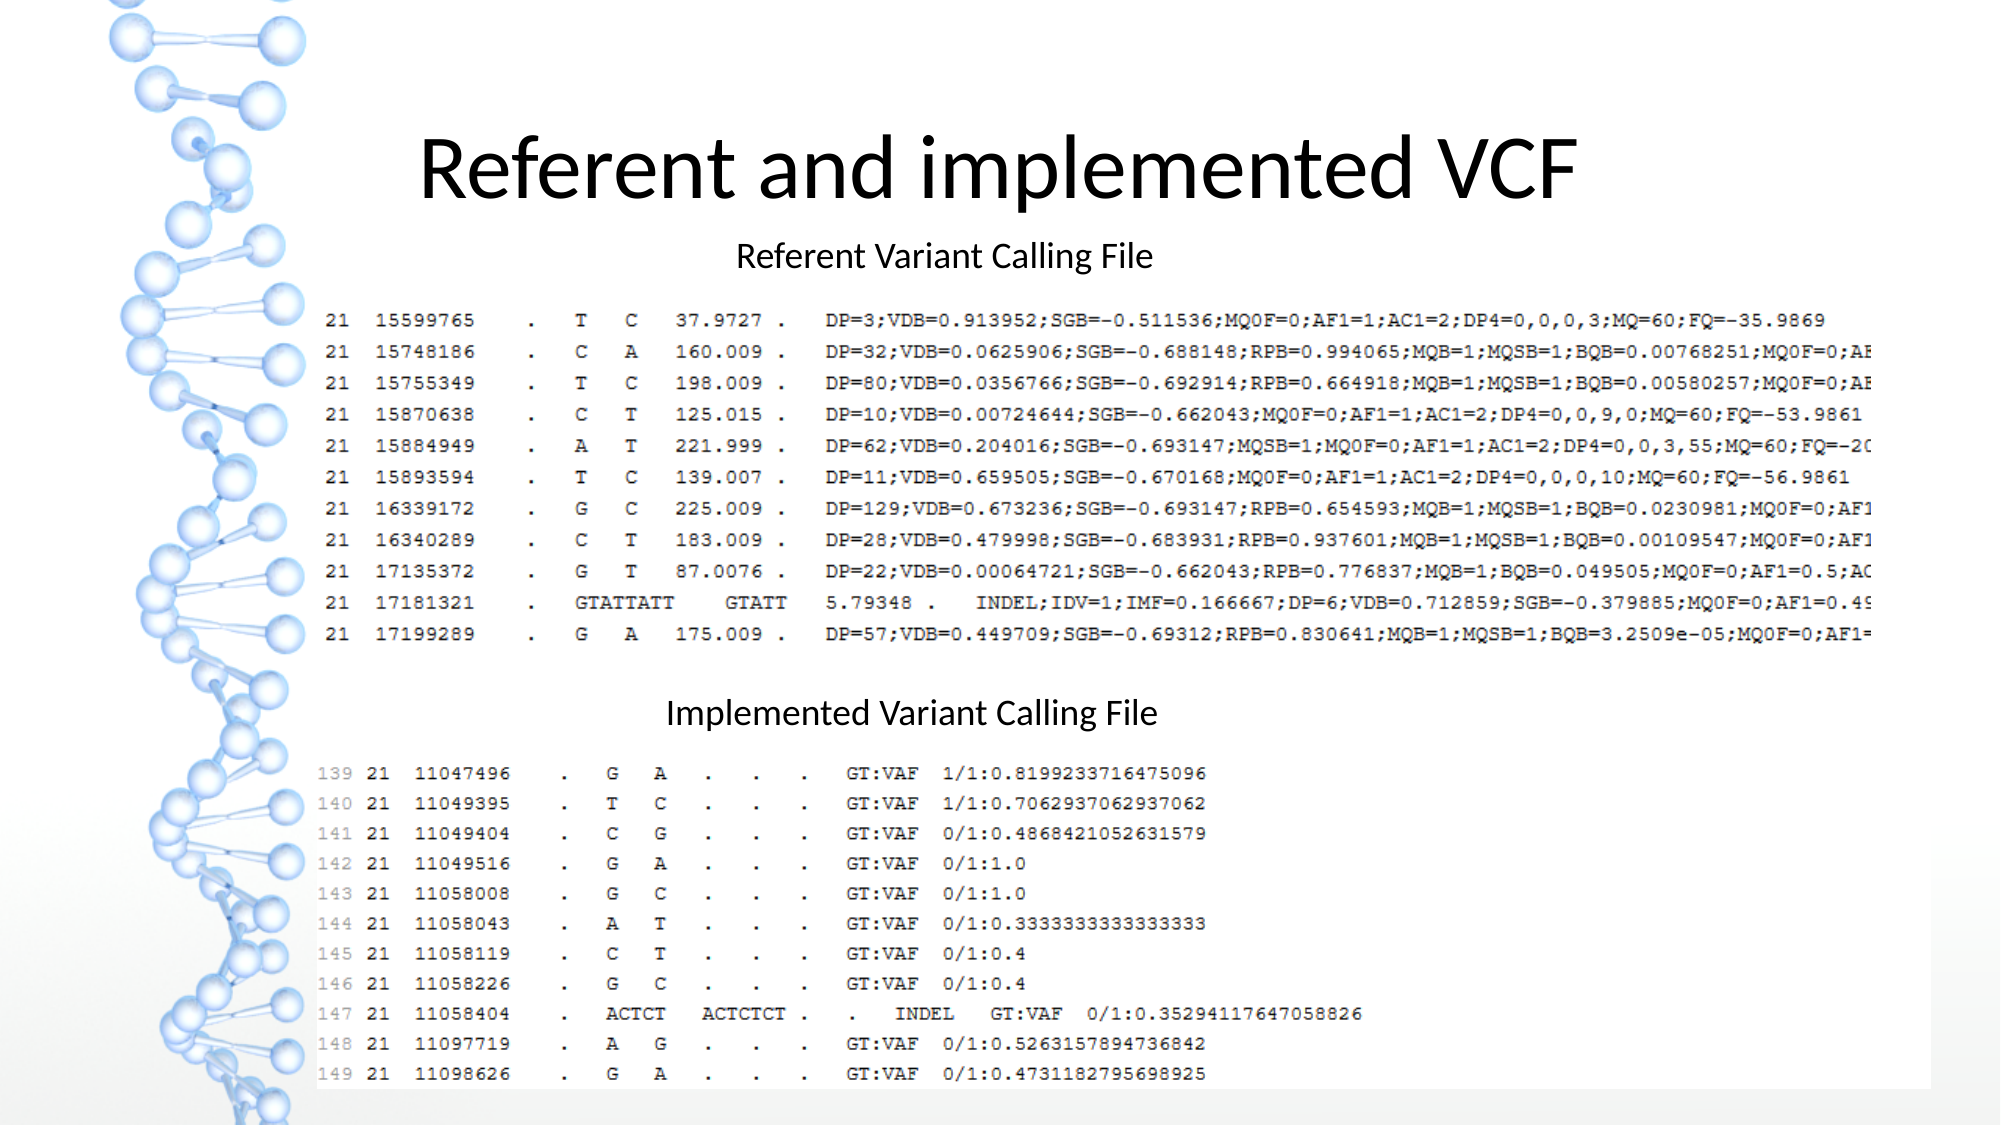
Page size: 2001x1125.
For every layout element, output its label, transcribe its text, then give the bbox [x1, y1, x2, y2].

title Referent and implemented VCF [137, 59, 1863, 278]
text_box Referent Variant Calling File [721, 223, 1350, 284]
text_box Implemented Variant Calling File [651, 680, 1312, 741]
picture [0, 0, 2001, 1125]
